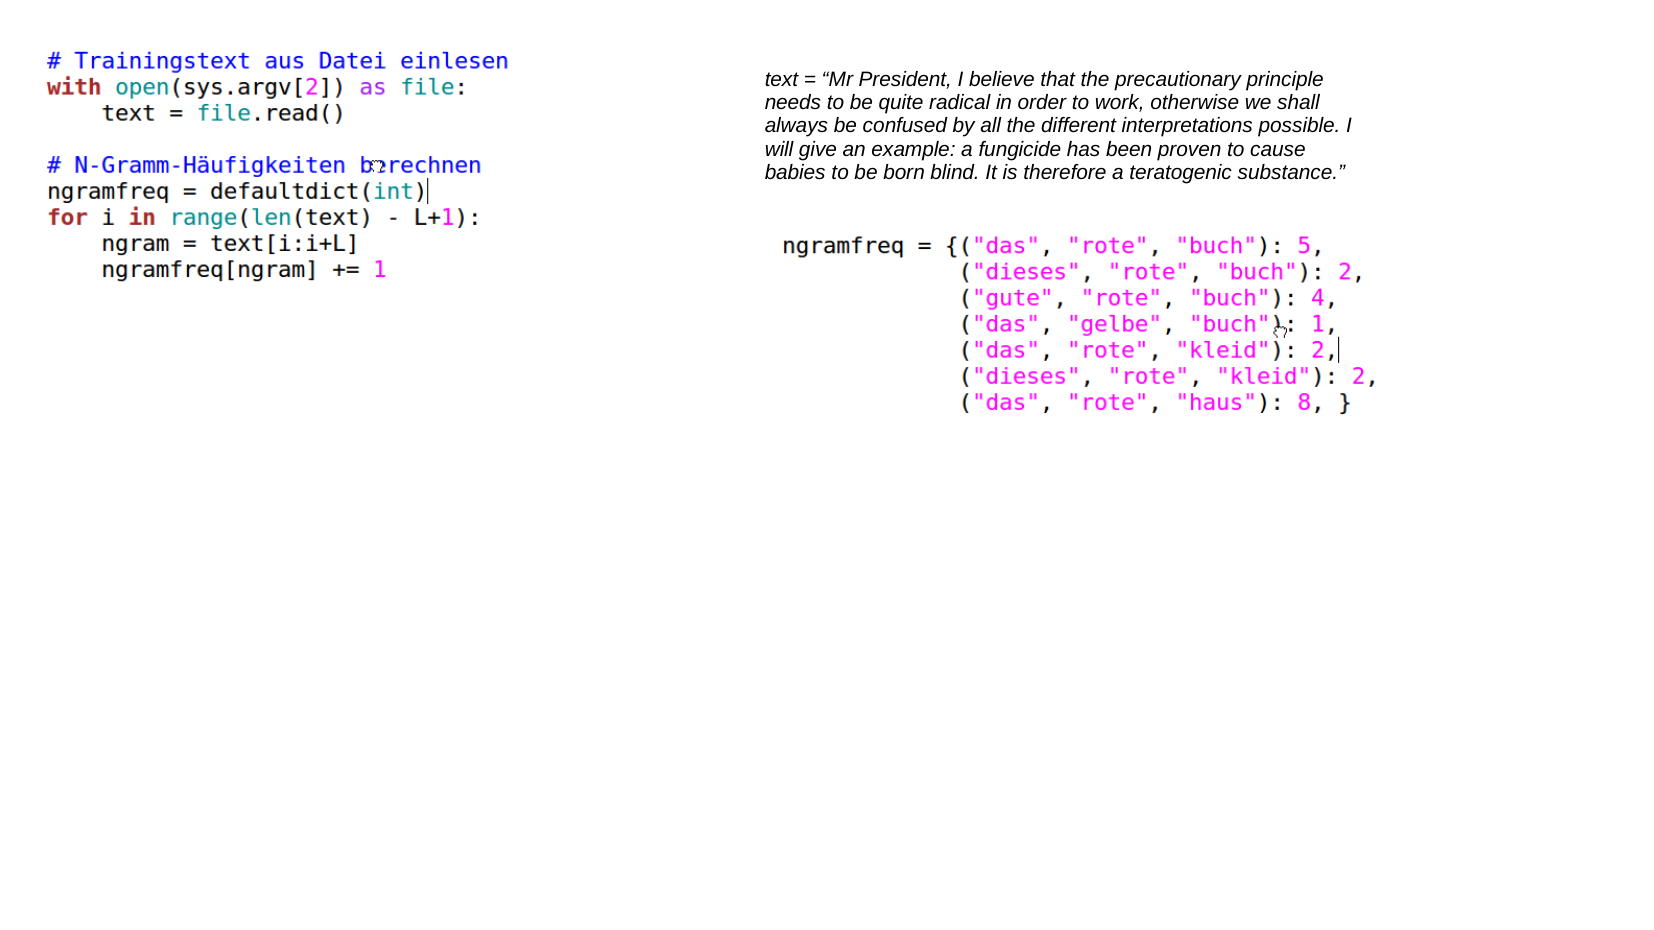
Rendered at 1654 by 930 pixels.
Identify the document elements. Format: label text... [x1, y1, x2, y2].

picture [45, 32, 541, 301]
text_box text = “Mr President, I believe that the precautionary principle needs to be quite radical in order to work, otherwise we shall always be confused by all the different interpretations possible. I will give an example: a fungicide has been proven to cause babies to be born blind. It is therefore a teratogenic substance.” [750, 59, 1381, 192]
picture [780, 224, 1408, 436]
